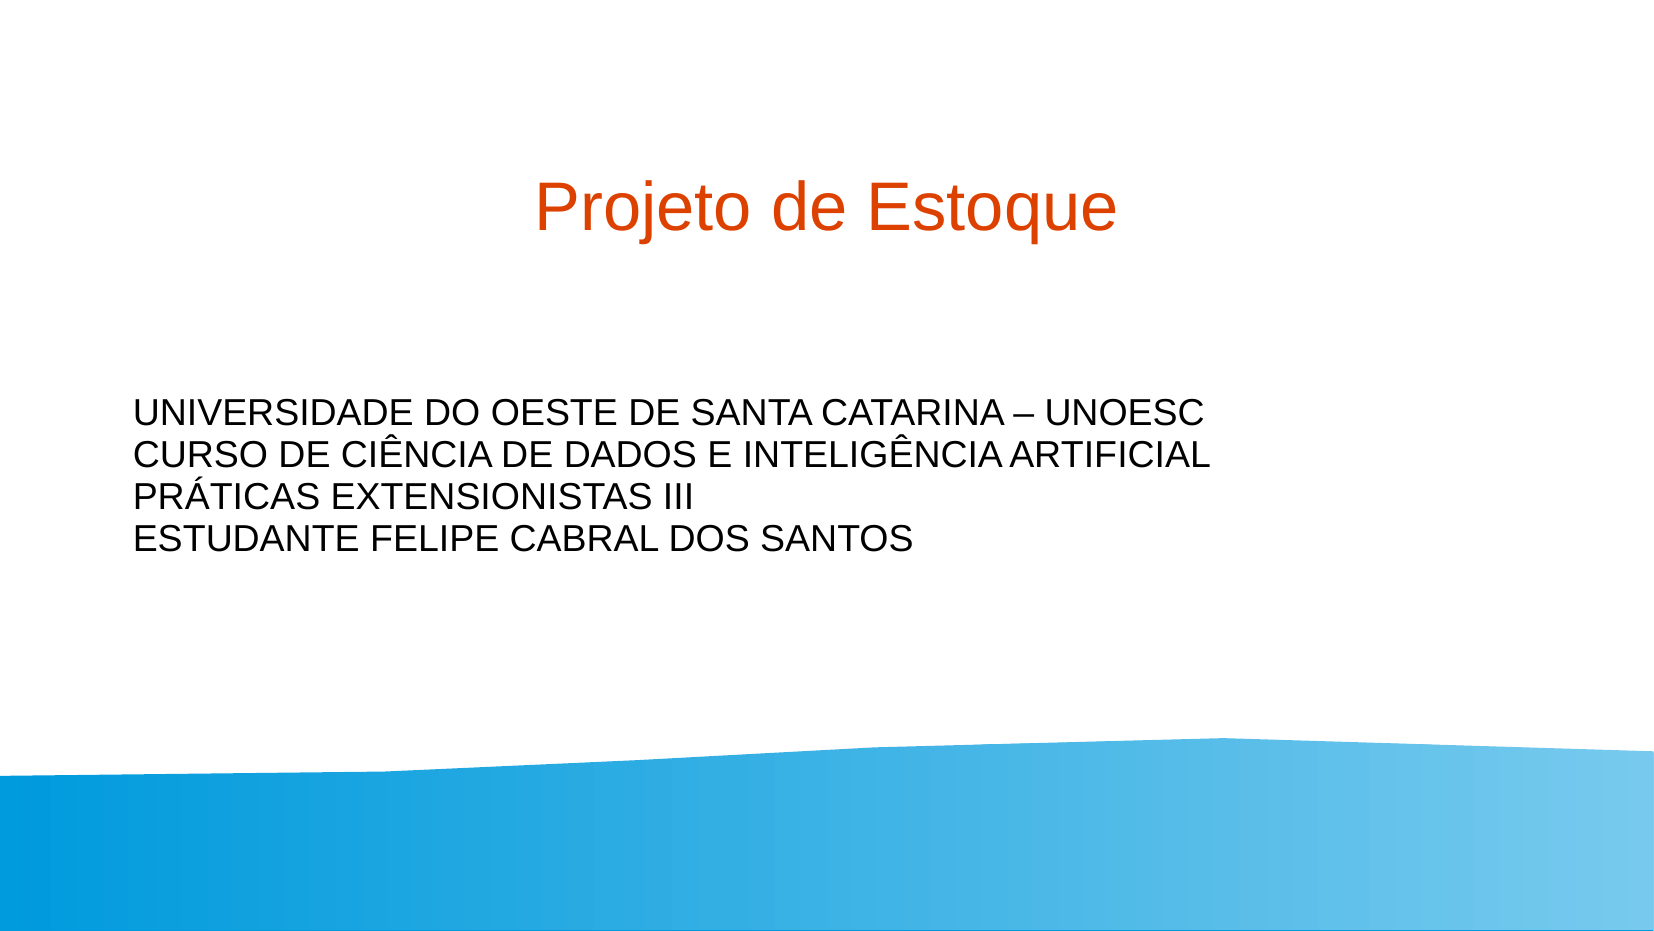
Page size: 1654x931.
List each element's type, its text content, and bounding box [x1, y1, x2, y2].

title Projeto de Estoque [88, 118, 1565, 296]
text_box UNIVERSIDADE DO OESTE DE SANTA CATARINA – UNOESC CURSO DE CIÊNCIA DE DADOS E INTELIGÊNCIA ARTIFICIAL PRÁTICAS EXTENSIONISTAS III ESTUDANTE FELIPE CABRAL DOS SANTOS [118, 383, 1595, 650]
